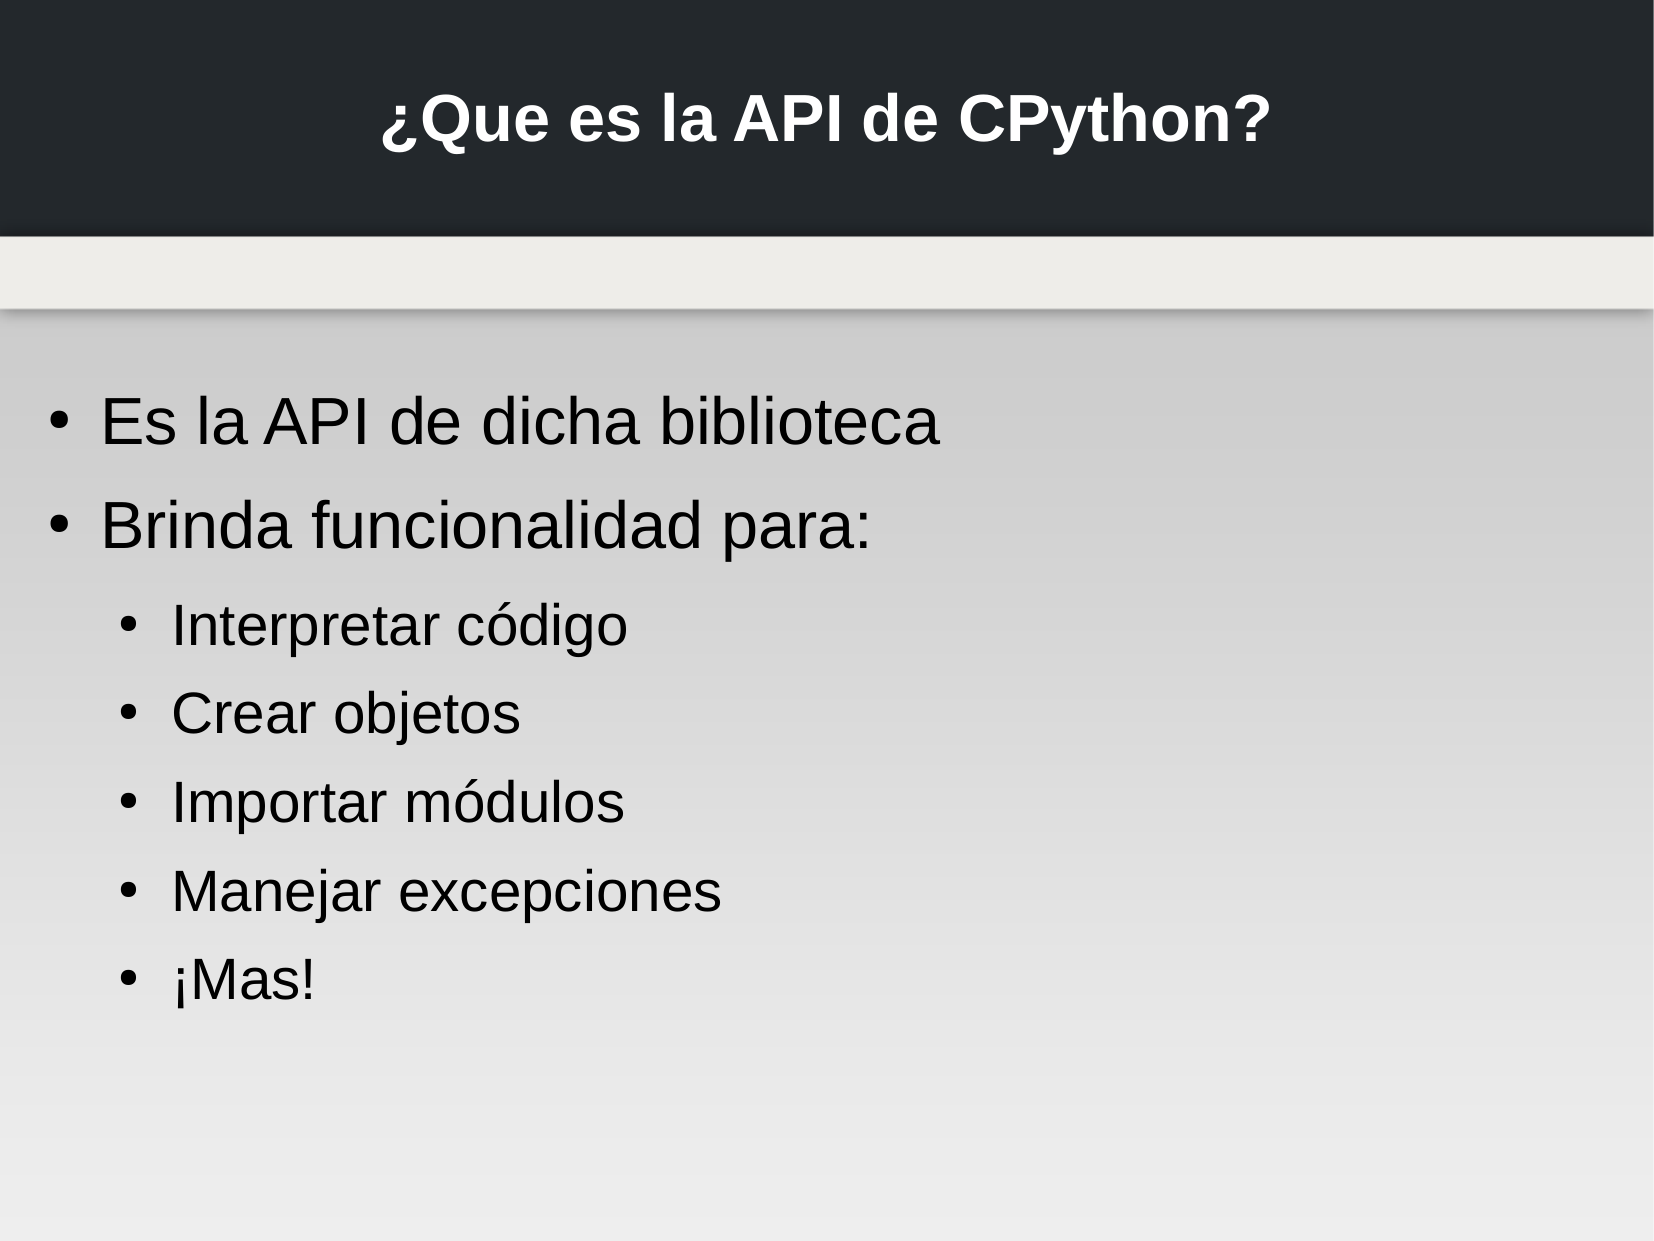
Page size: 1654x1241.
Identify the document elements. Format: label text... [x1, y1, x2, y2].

picture [0, 237, 1654, 1241]
title ¿Que es la API de CPython? [0, 0, 1654, 237]
list Es la API de dicha biblioteca Brinda funcionalidad para: Interpretar código Crear objetos Importar módulos Manejar excepciones ¡Mas! [29, 383, 1625, 1182]
